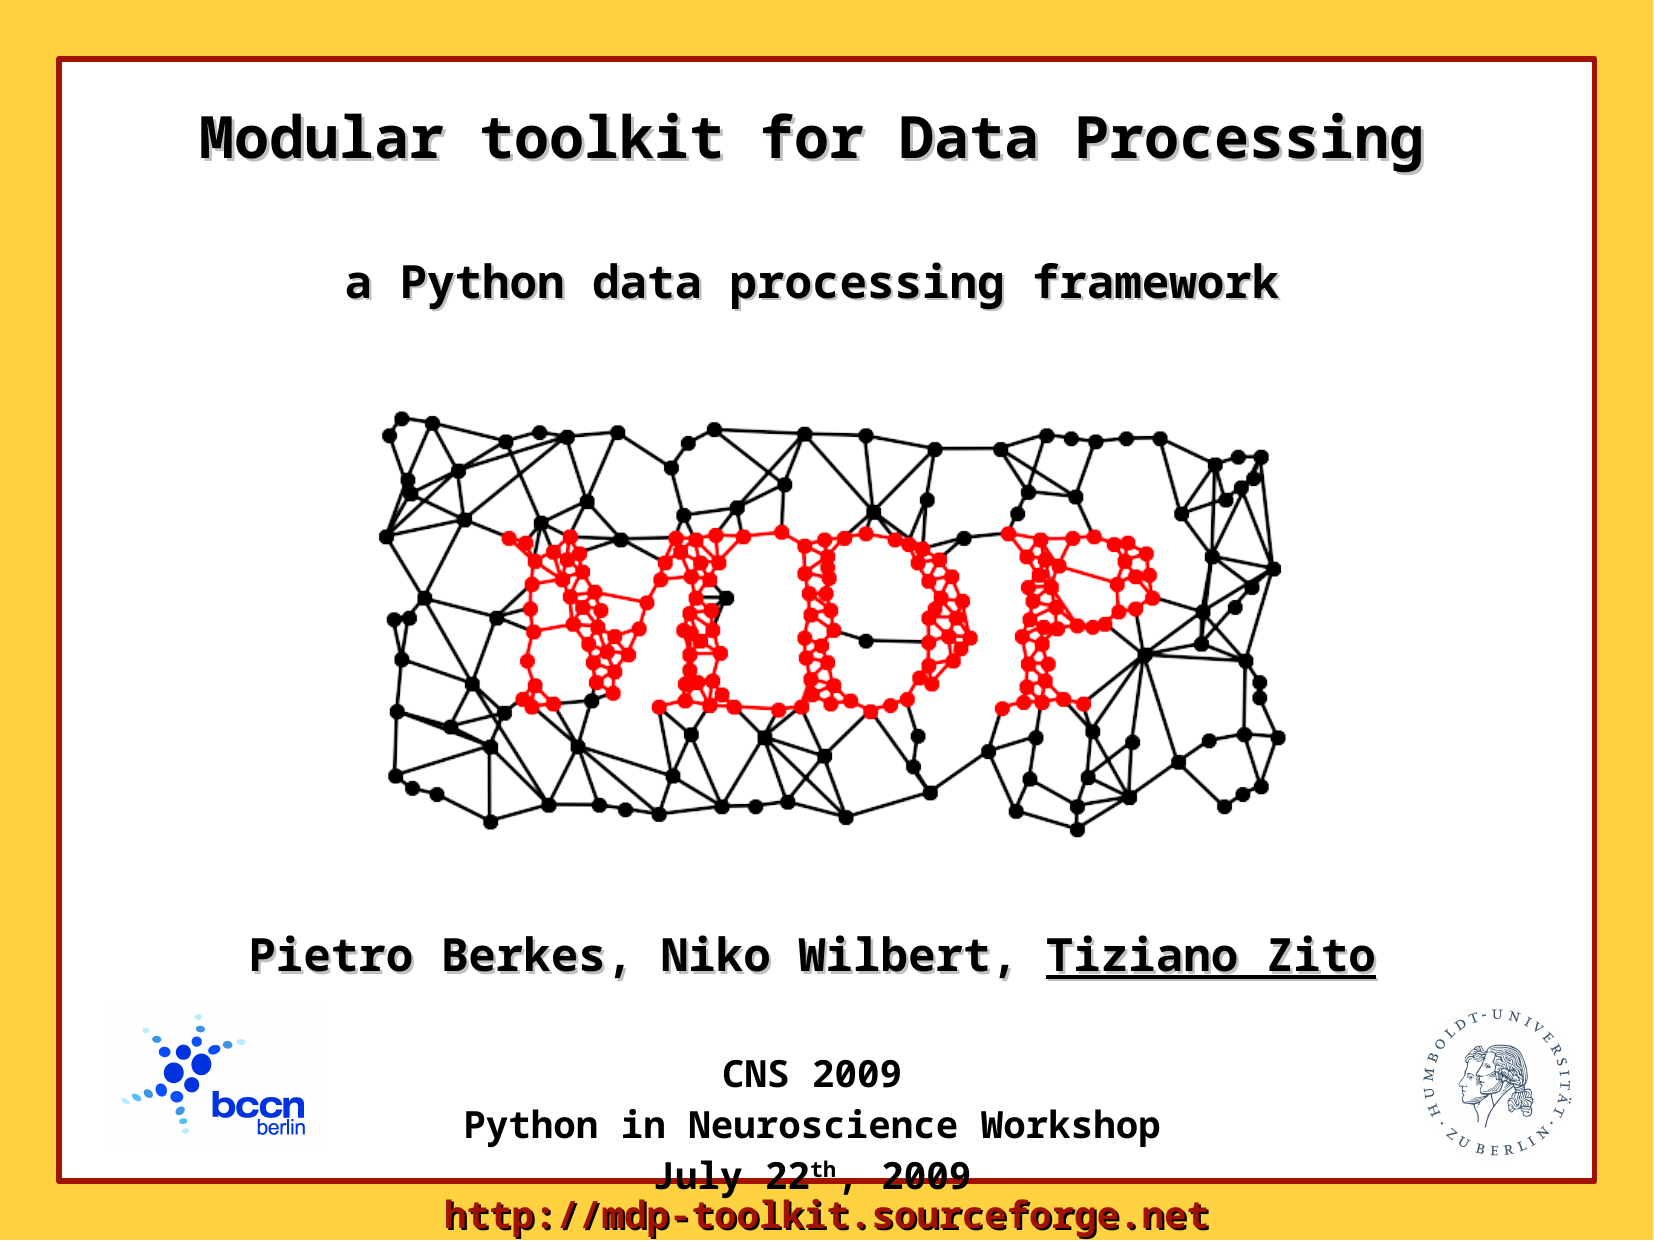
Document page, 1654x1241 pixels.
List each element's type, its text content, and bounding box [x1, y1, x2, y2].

text_box Modular toolkit for Data Processing a Python data processing framework [88, 88, 1536, 292]
picture [350, 390, 1306, 850]
picture [1417, 1003, 1576, 1163]
picture [107, 1003, 325, 1152]
text_box Pietro Berkes, Niko Wilbert, Tiziano Zito CNS 2009 Python in Neuroscience Workshop July 22th, 2009 [88, 915, 1536, 1176]
